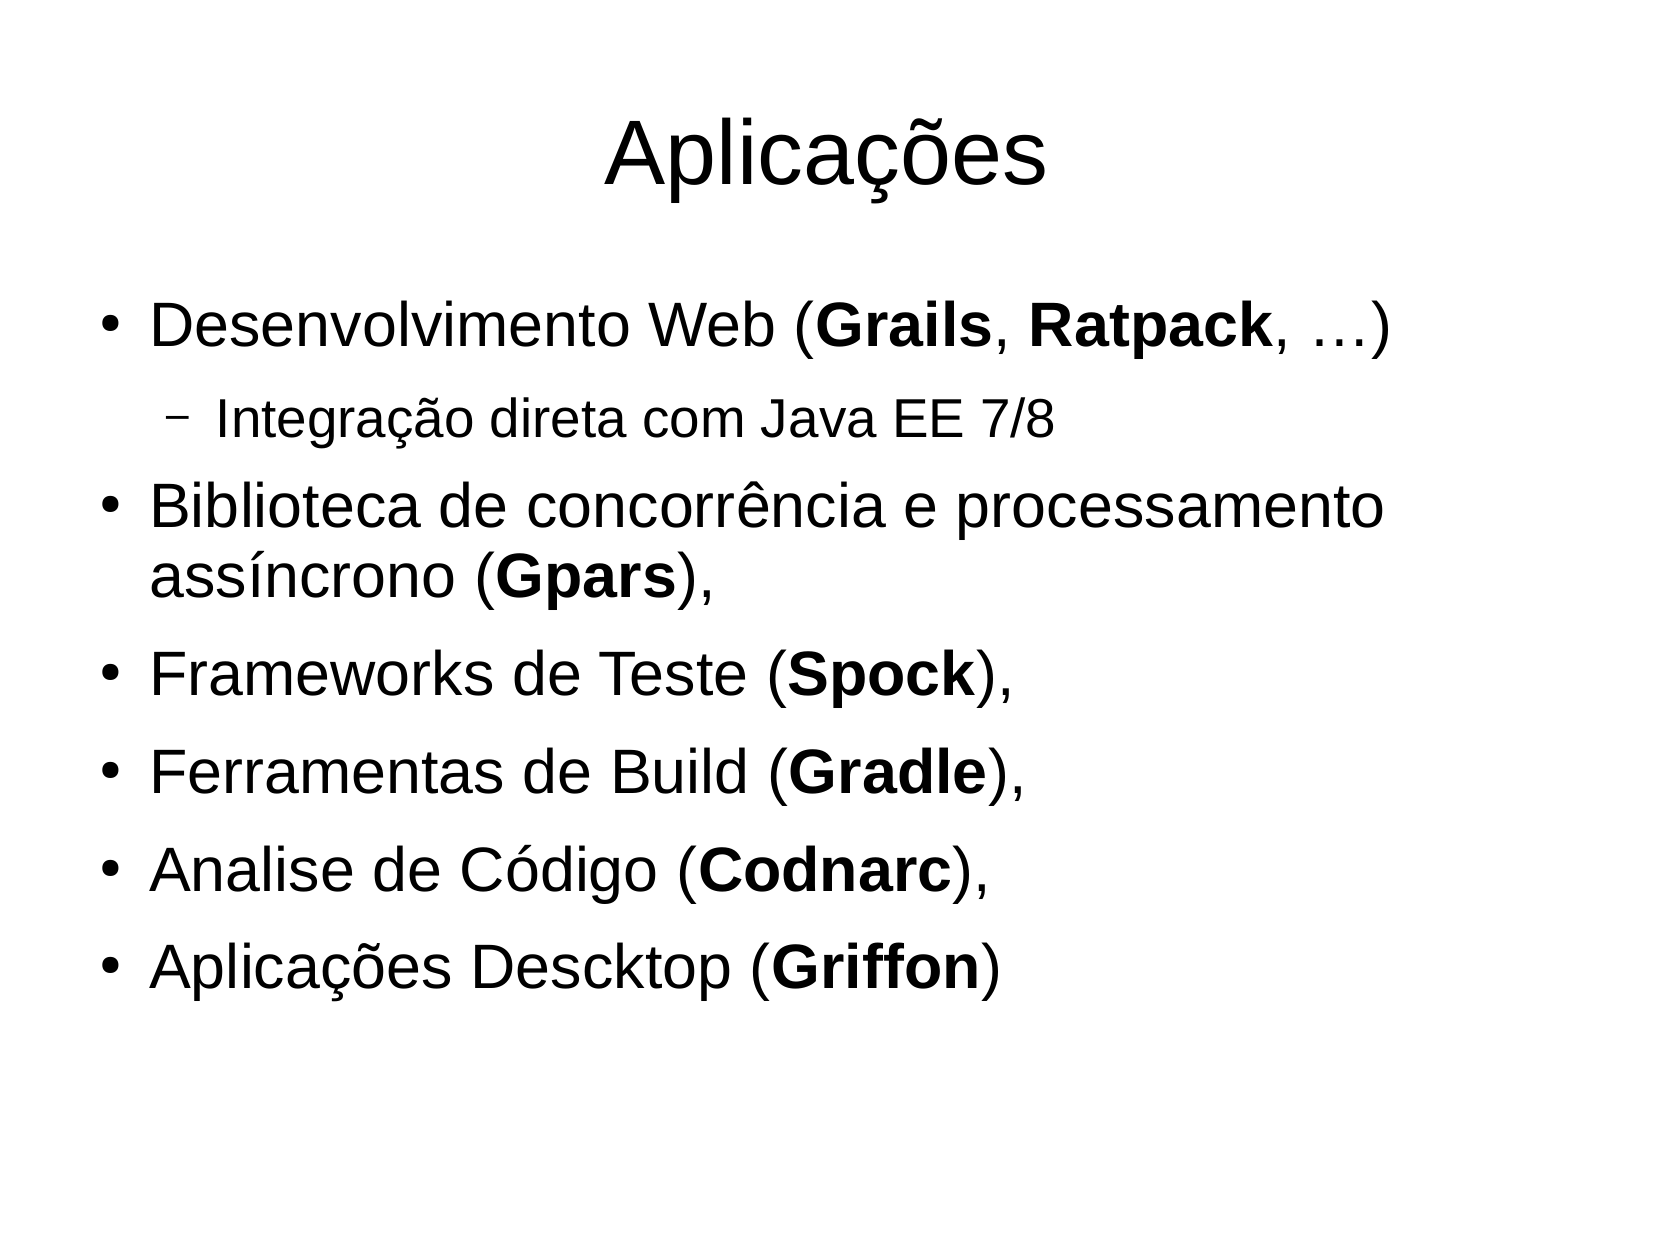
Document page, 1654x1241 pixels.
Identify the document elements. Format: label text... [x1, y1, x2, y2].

list Desenvolvimento Web (Grails, Ratpack, …) Integração direta com Java EE 7/8 Biblioteca de concorrência e processamento assíncrono (Gpars), Frameworks de Teste (Spock), Ferramentas de Build (Gradle), Analise de Código (Codnarc), Aplicações Descktop (Griffon) [82, 290, 1571, 1010]
title Aplicações [82, 49, 1571, 257]
